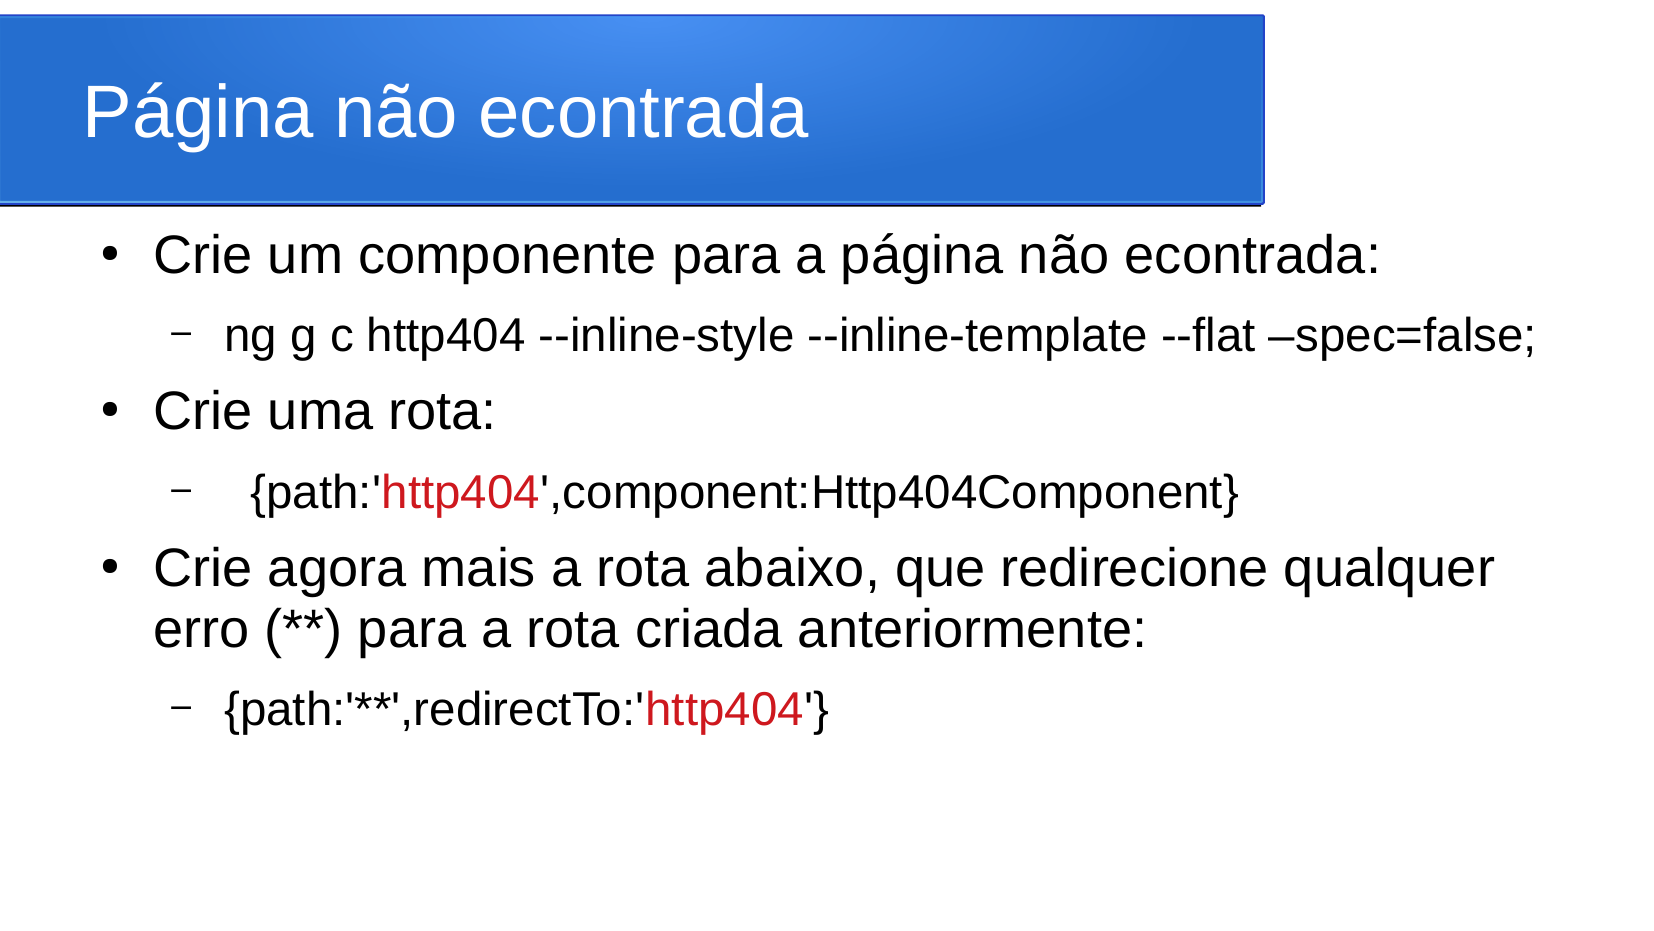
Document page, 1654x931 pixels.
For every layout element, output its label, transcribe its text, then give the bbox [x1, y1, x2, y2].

list Crie um componente para a página não econtrada: ng g c http404 --inline-style --inline-template --flat –spec=false; Crie uma rota: {path:'http404',component:Http404Component} Crie agora mais a rota abaixo, que redirecione qualquer erro (**) para a rota criada anteriormente: {path:'**',redirectTo:'http404'} [82, 224, 1571, 764]
title Página não econtrada [82, 35, 1235, 189]
